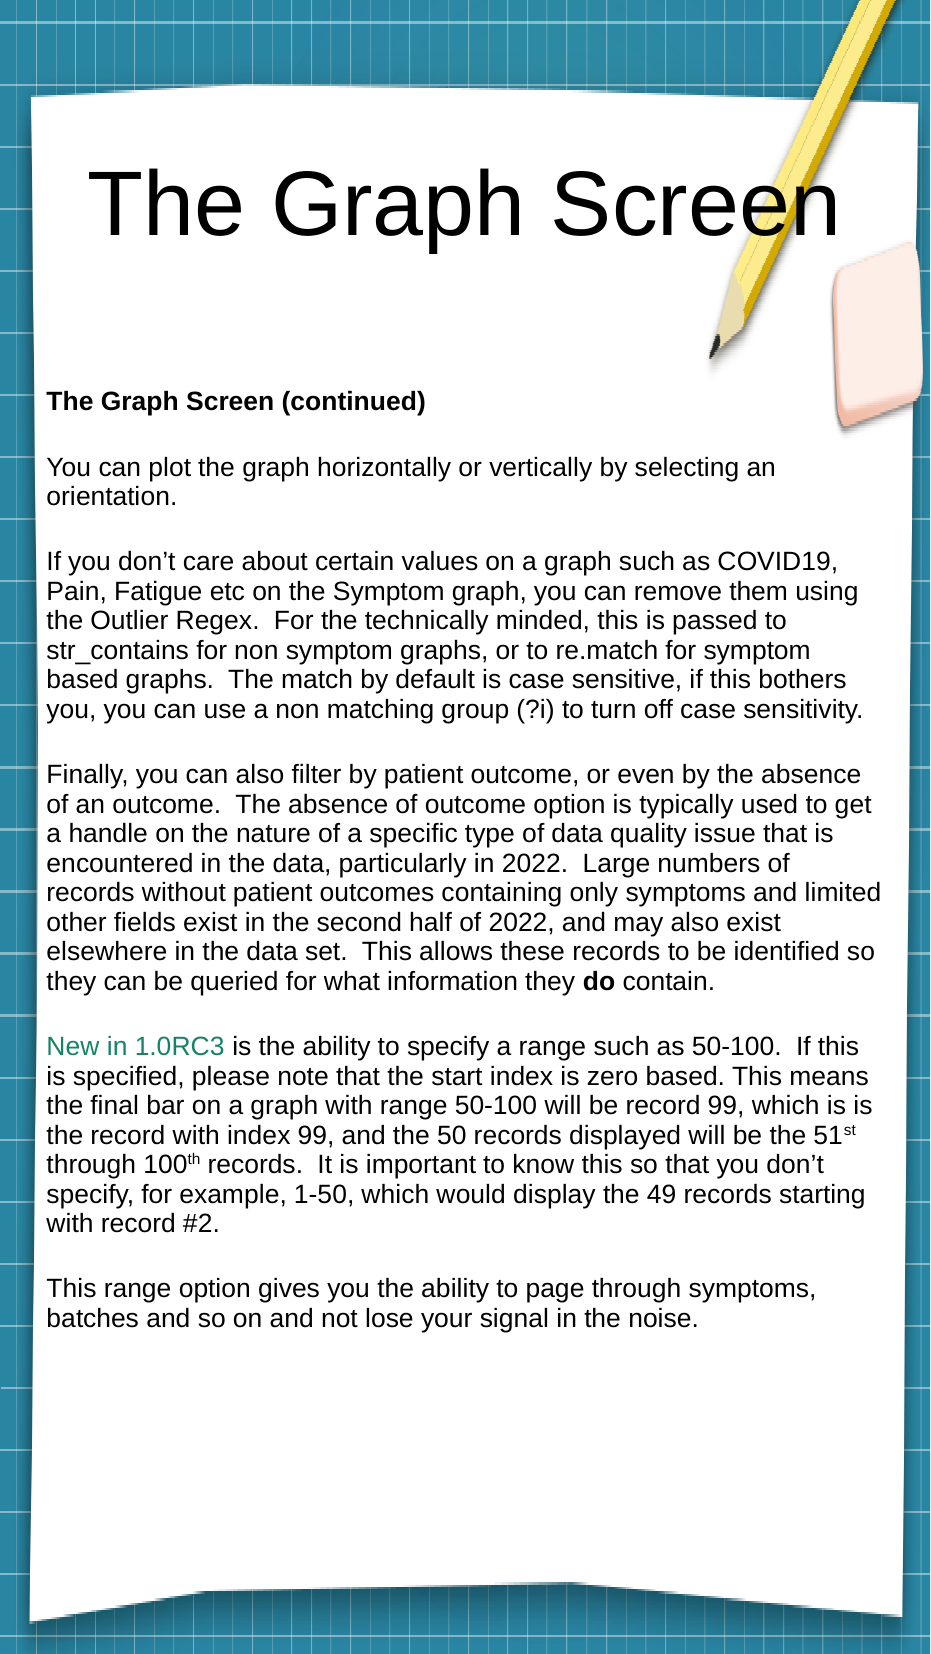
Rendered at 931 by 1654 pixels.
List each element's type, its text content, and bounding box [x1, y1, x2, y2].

list The Graph Screen (continued) You can plot the graph horizontally or vertically by selecting an orientation. If you don’t care about certain values on a graph such as COVID19, Pain, Fatigue etc on the Symptom graph, you can remove them using the Outlier Regex. For the technically minded, this is passed to str_contains for non symptom graphs, or to re.match for symptom based graphs. The match by default is case sensitive, if this bothers you, you can use a non matching group (?i) to turn off case sensitivity. Finally, you can also filter by patient outcome, or even by the absence of an outcome. The absence of outcome option is typically used to get a handle on the nature of a specific type of data quality issue that is encountered in the data, particularly in 2022. Large numbers of records without patient outcomes containing only symptoms and limited other fields exist in the second half of 2022, and may also exist elsewhere in the data set. This allows these records to be identified so they can be queried for what information they do contain. New in 1.0RC3 is the ability to specify a range such as 50-100. If this is specified, please note that the start index is zero based. This means the final bar on a graph with range 50-100 will be record 99, which is is the record with index 99, and the 50 records displayed will be the 51st through 100th records. It is important to know this so that you don’t specify, for example, 1-50, which would display the 49 records starting with record #2. This range option gives you the ability to page through symptoms, batches and so on and not lose your signal in the noise. [46, 386, 884, 1346]
picture [0, 0, 931, 1654]
title The Graph Screen [46, 65, 884, 342]
